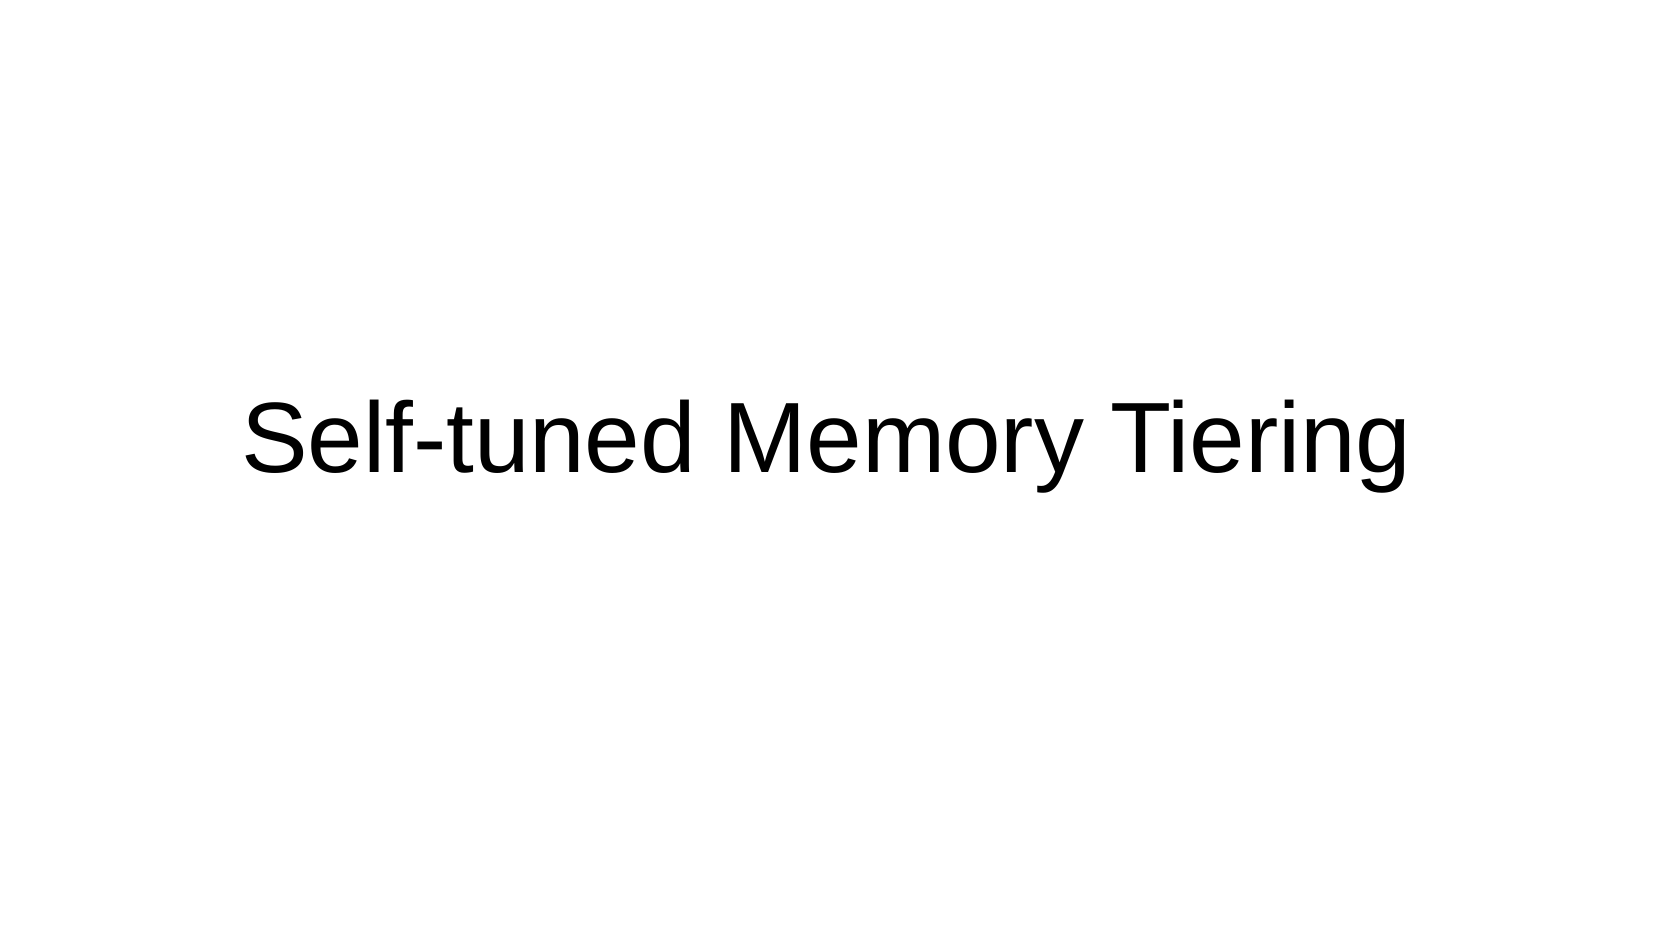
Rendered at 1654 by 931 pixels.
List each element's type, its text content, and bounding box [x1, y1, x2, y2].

text_box Self-tuned Memory Tiering [82, 108, 1571, 767]
